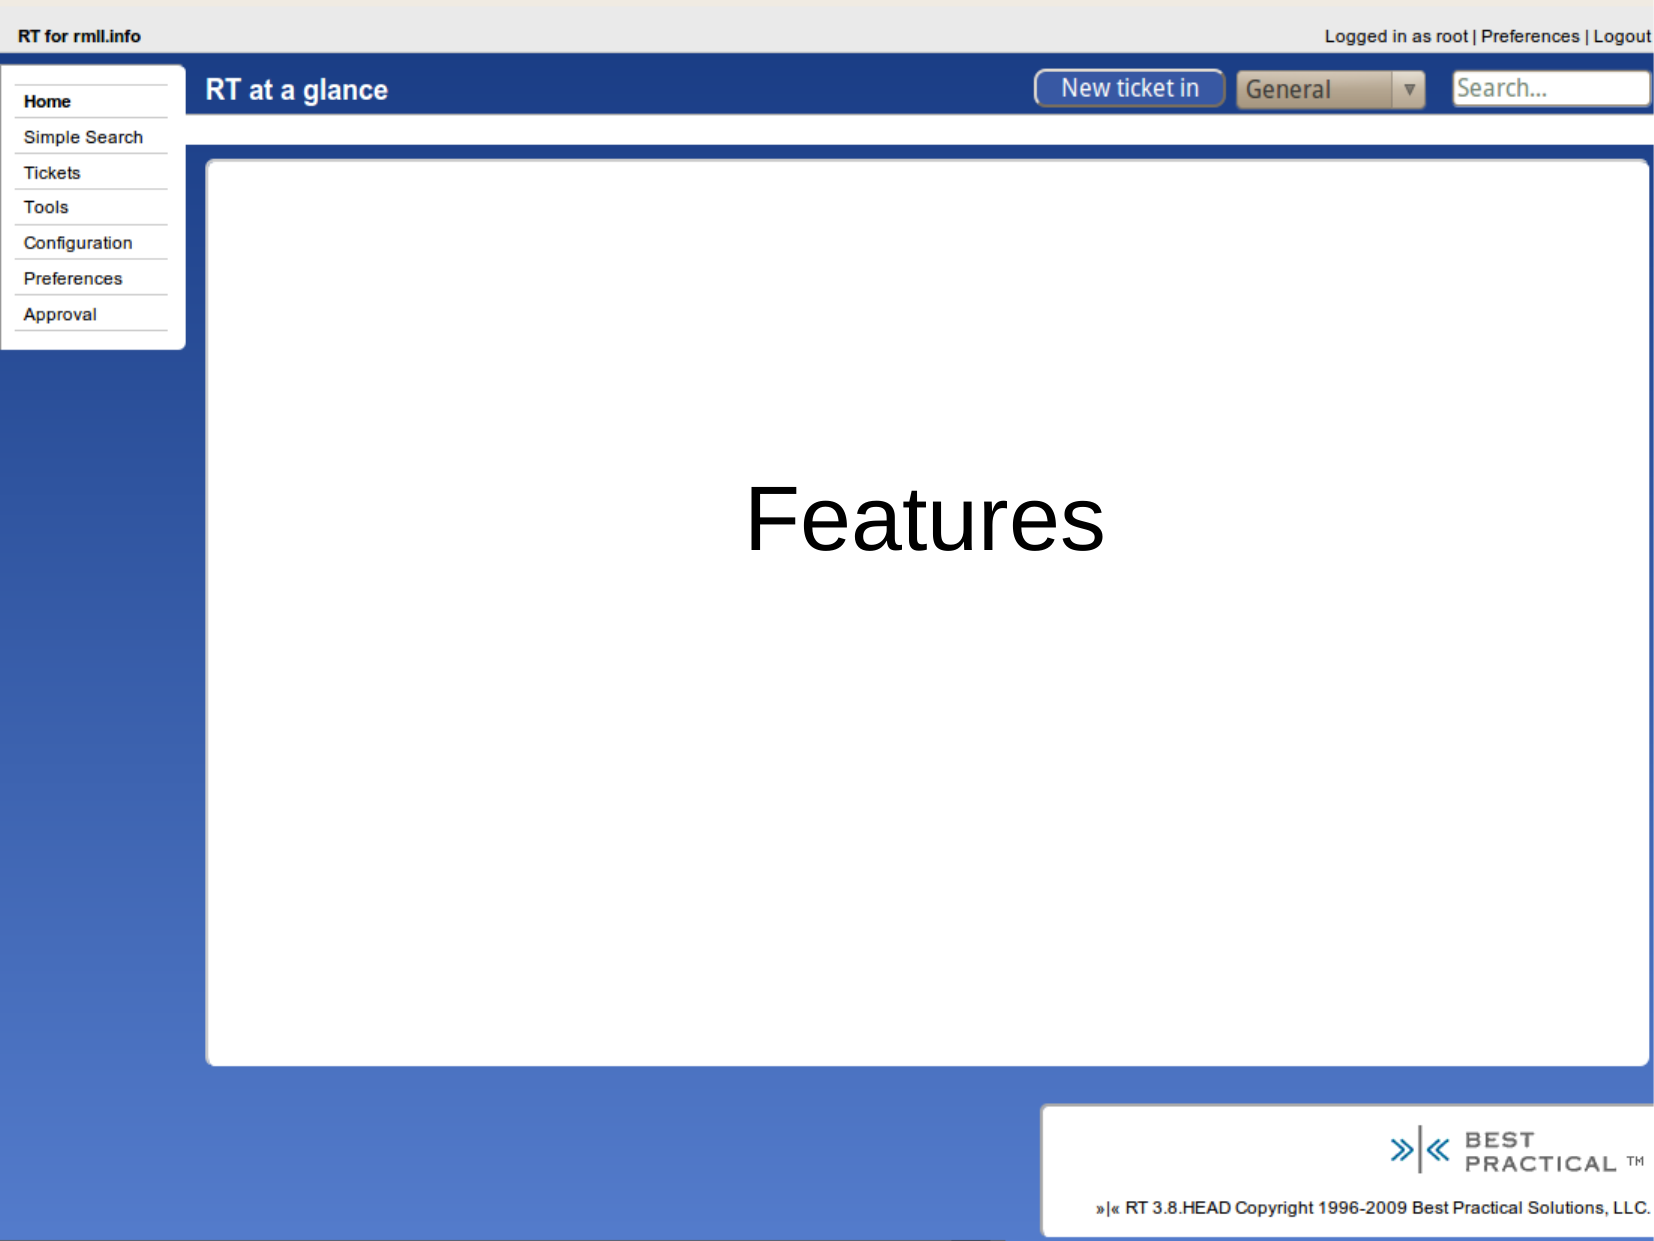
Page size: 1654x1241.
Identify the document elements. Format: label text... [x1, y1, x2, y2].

picture [468, 0, 1654, 1241]
title Features [280, 428, 1571, 609]
